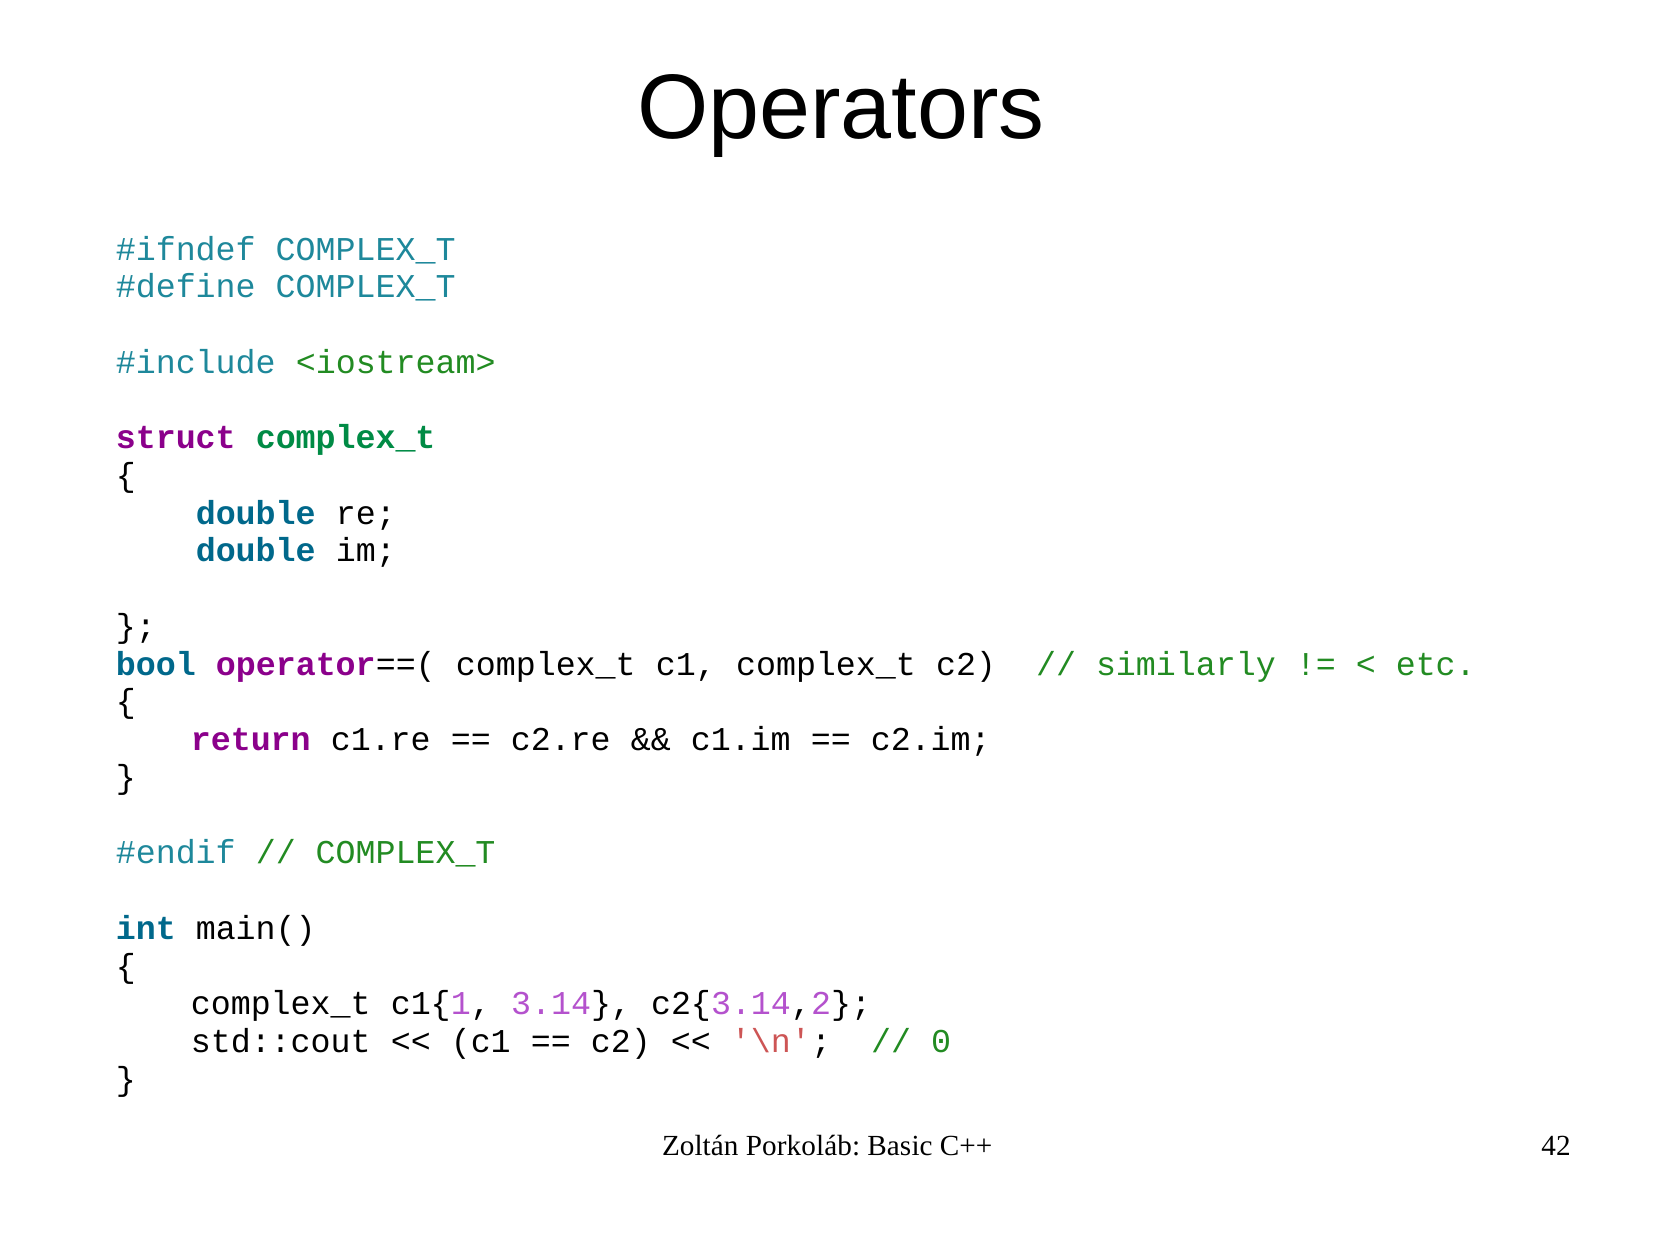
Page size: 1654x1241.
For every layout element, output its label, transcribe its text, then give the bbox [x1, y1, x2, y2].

title Operators [60, 2, 1598, 165]
list #ifndef COMPLEX_T #define COMPLEX_T #include <iostream> struct complex_t { double re; double im; }; bool operator==( complex_t c1, complex_t c2) // similarly != < etc. { return c1.re == c2.re && c1.im == c2.im; } #endif // COMPLEX_T int main() { complex_t c1{1, 3.14}, c2{3.14,2}; std::cout << (c1 == c2) << '\n'; // 0 } [45, 165, 1654, 1186]
